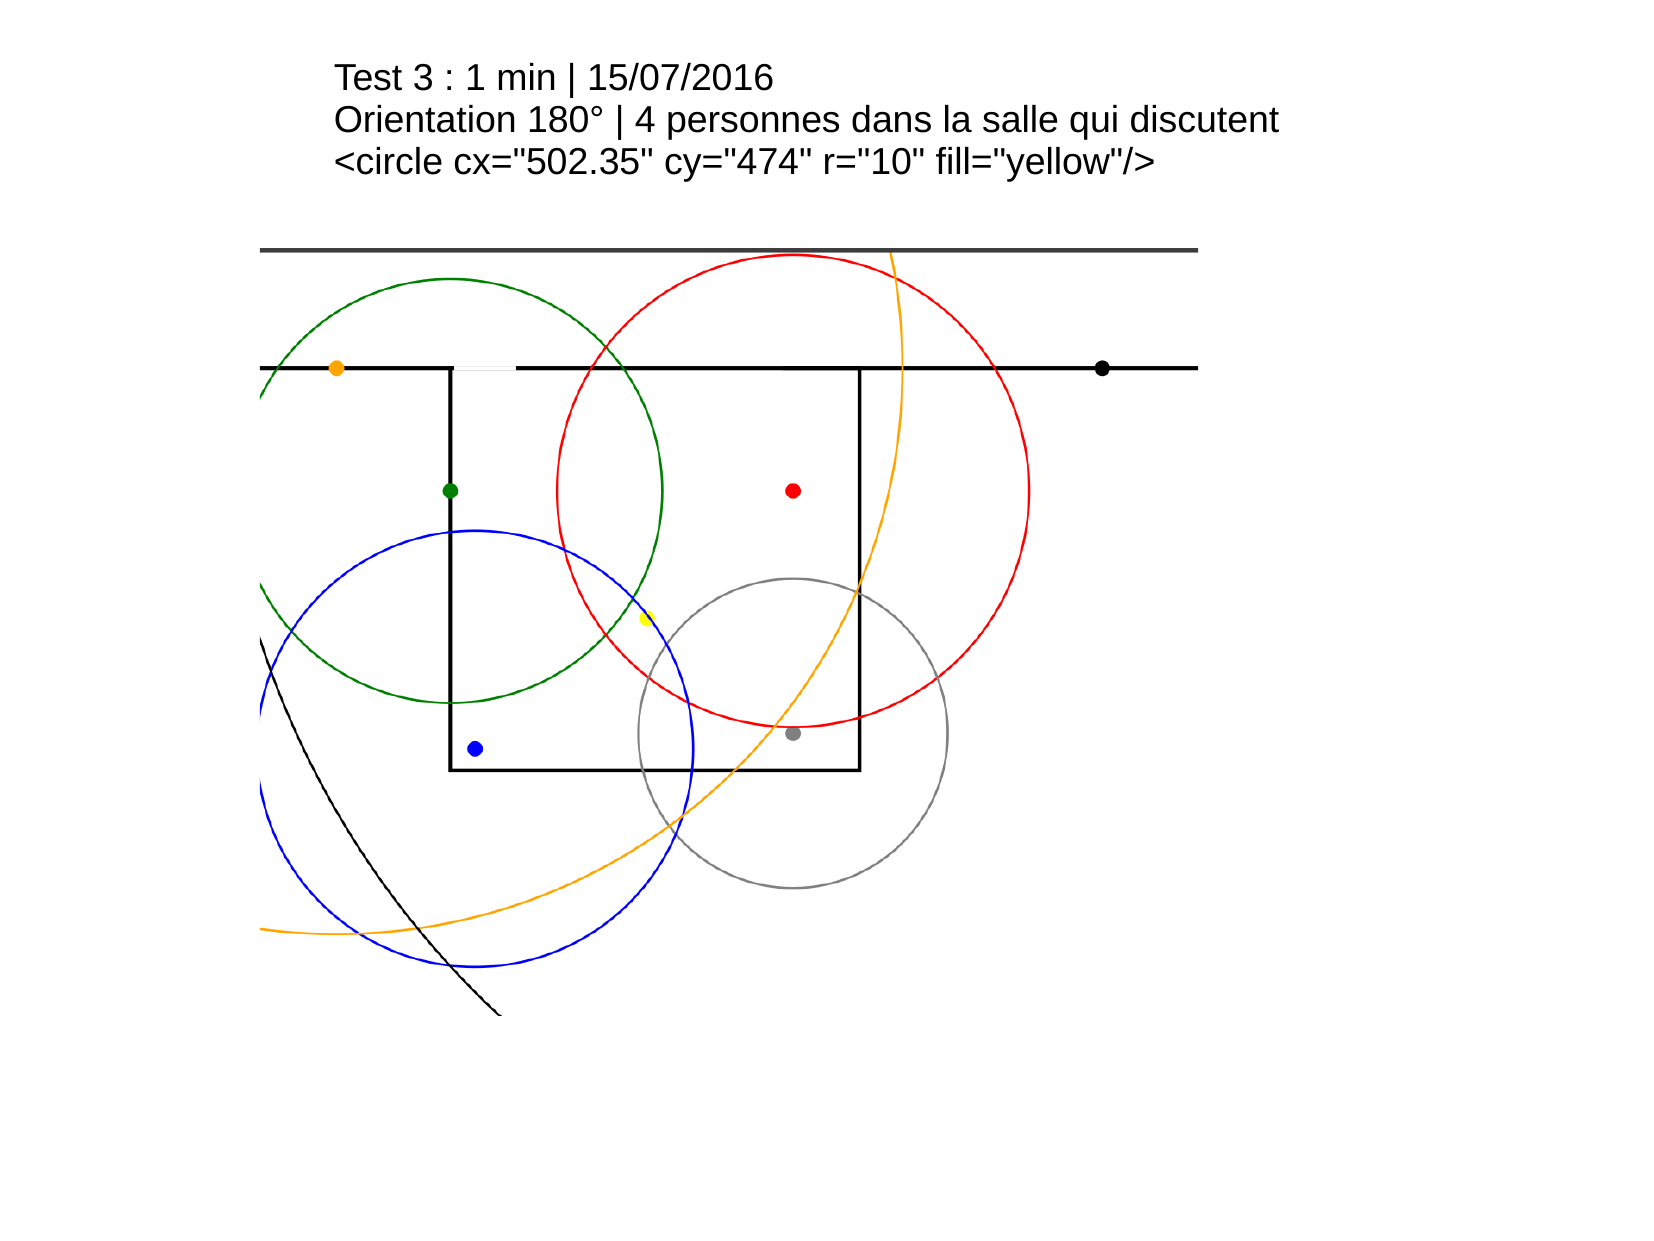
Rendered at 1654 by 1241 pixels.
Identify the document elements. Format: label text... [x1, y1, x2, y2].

text_box Test 3 : 1 min | 15/07/2016 Orientation 180° | 4 personnes dans la salle qui discutent <circle cx="502.35" cy="474" r="10" fill="yellow"/> [319, 49, 1295, 191]
picture [259, 248, 1199, 1016]
